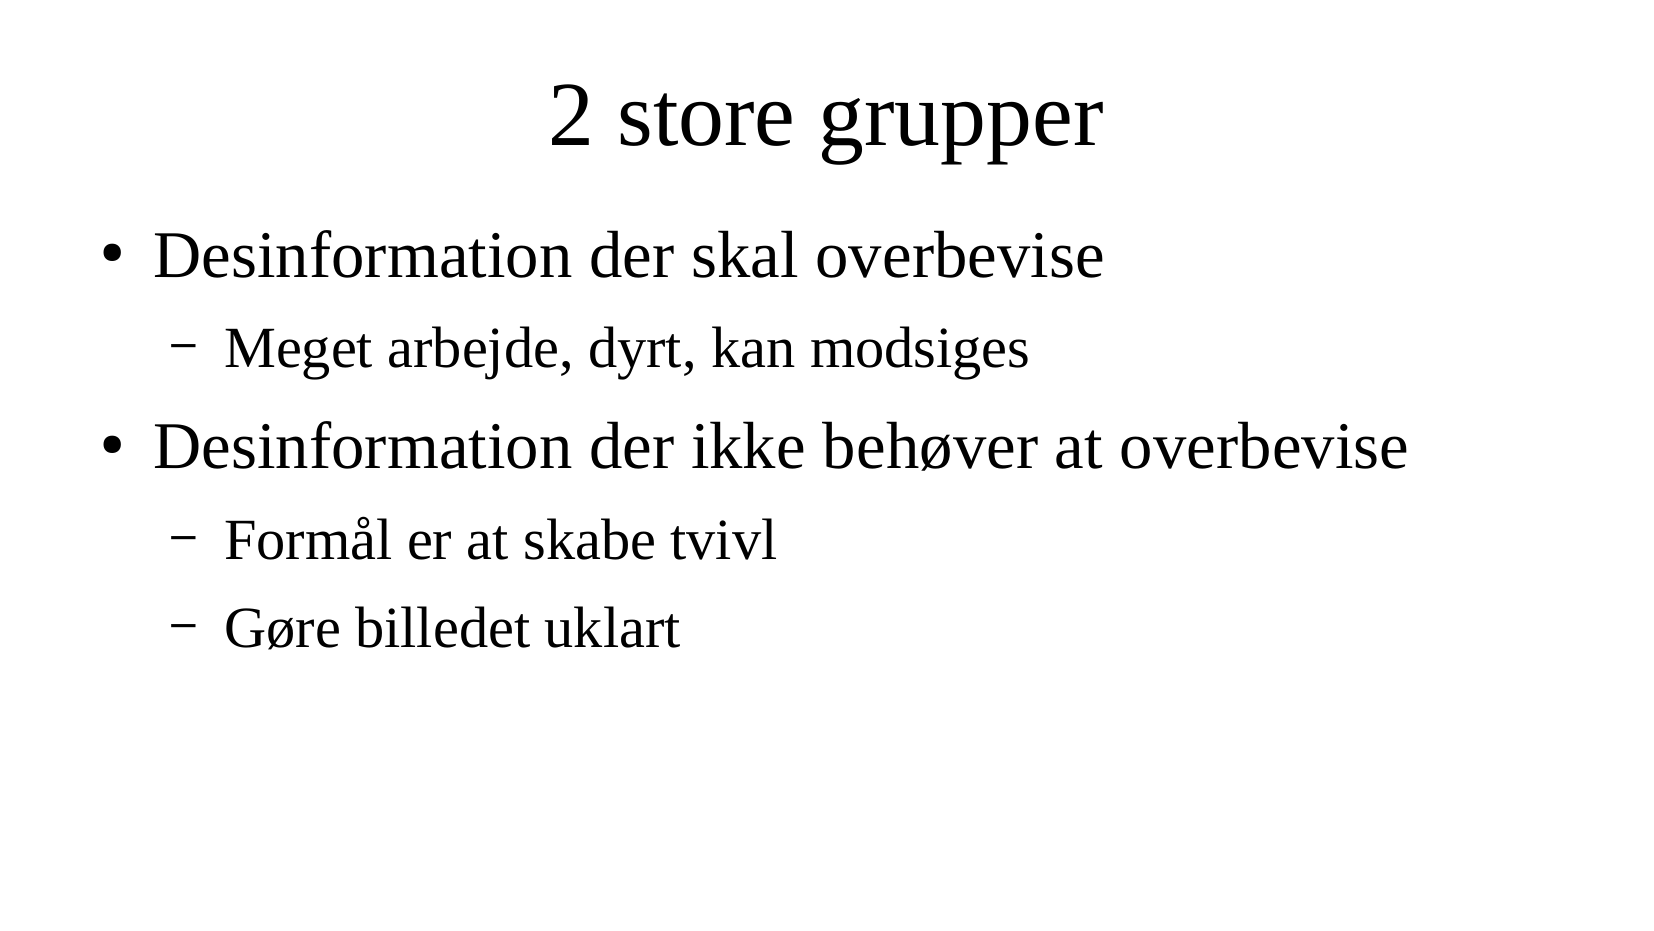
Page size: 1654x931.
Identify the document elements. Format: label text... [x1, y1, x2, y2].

title 2 store grupper [82, 37, 1571, 193]
list Desinformation der skal overbevise Meget arbejde, dyrt, kan modsiges Desinformation der ikke behøver at overbevise Formål er at skabe tvivl Gøre billedet uklart [82, 217, 1571, 758]
